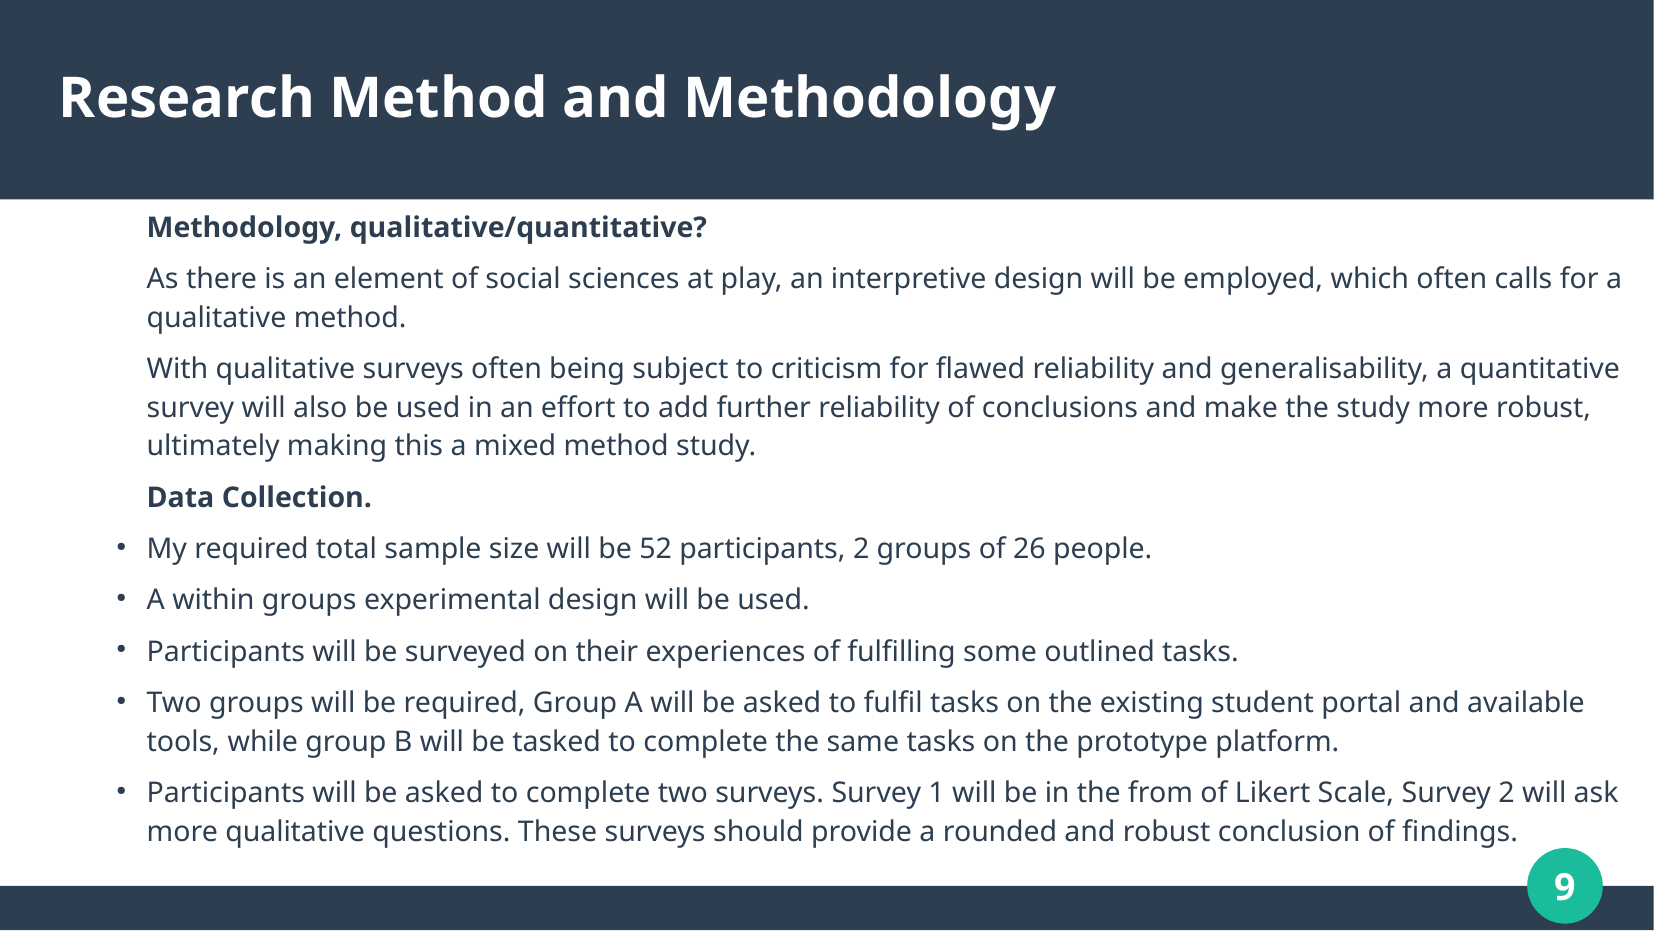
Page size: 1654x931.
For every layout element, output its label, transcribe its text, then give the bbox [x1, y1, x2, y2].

list Methodology, qualitative/quantitative? As there is an element of social sciences at play, an interpretive design will be employed, which often calls for a qualitative method. With qualitative surveys often being subject to criticism for flawed reliability and generalisability, a quantitative survey will also be used in an effort to add further reliability of conclusions and make the study more robust, ultimately making this a mixed method study. Data Collection. My required total sample size will be 52 participants, 2 groups of 26 people. A within groups experimental design will be used. Participants will be surveyed on their experiences of fulfilling some outlined tasks. Two groups will be required, Group A will be asked to fulfil tasks on the existing student portal and available tools, while group B will be tasked to complete the same tasks on the prototype platform. Participants will be asked to complete two surveys. Survey 1 will be in the from of Likert Scale, Survey 2 will ask more qualitative questions. These surveys should provide a rounded and robust conclusion of findings. [106, 206, 1642, 864]
title Research Method and Methodology [59, 37, 1595, 156]
